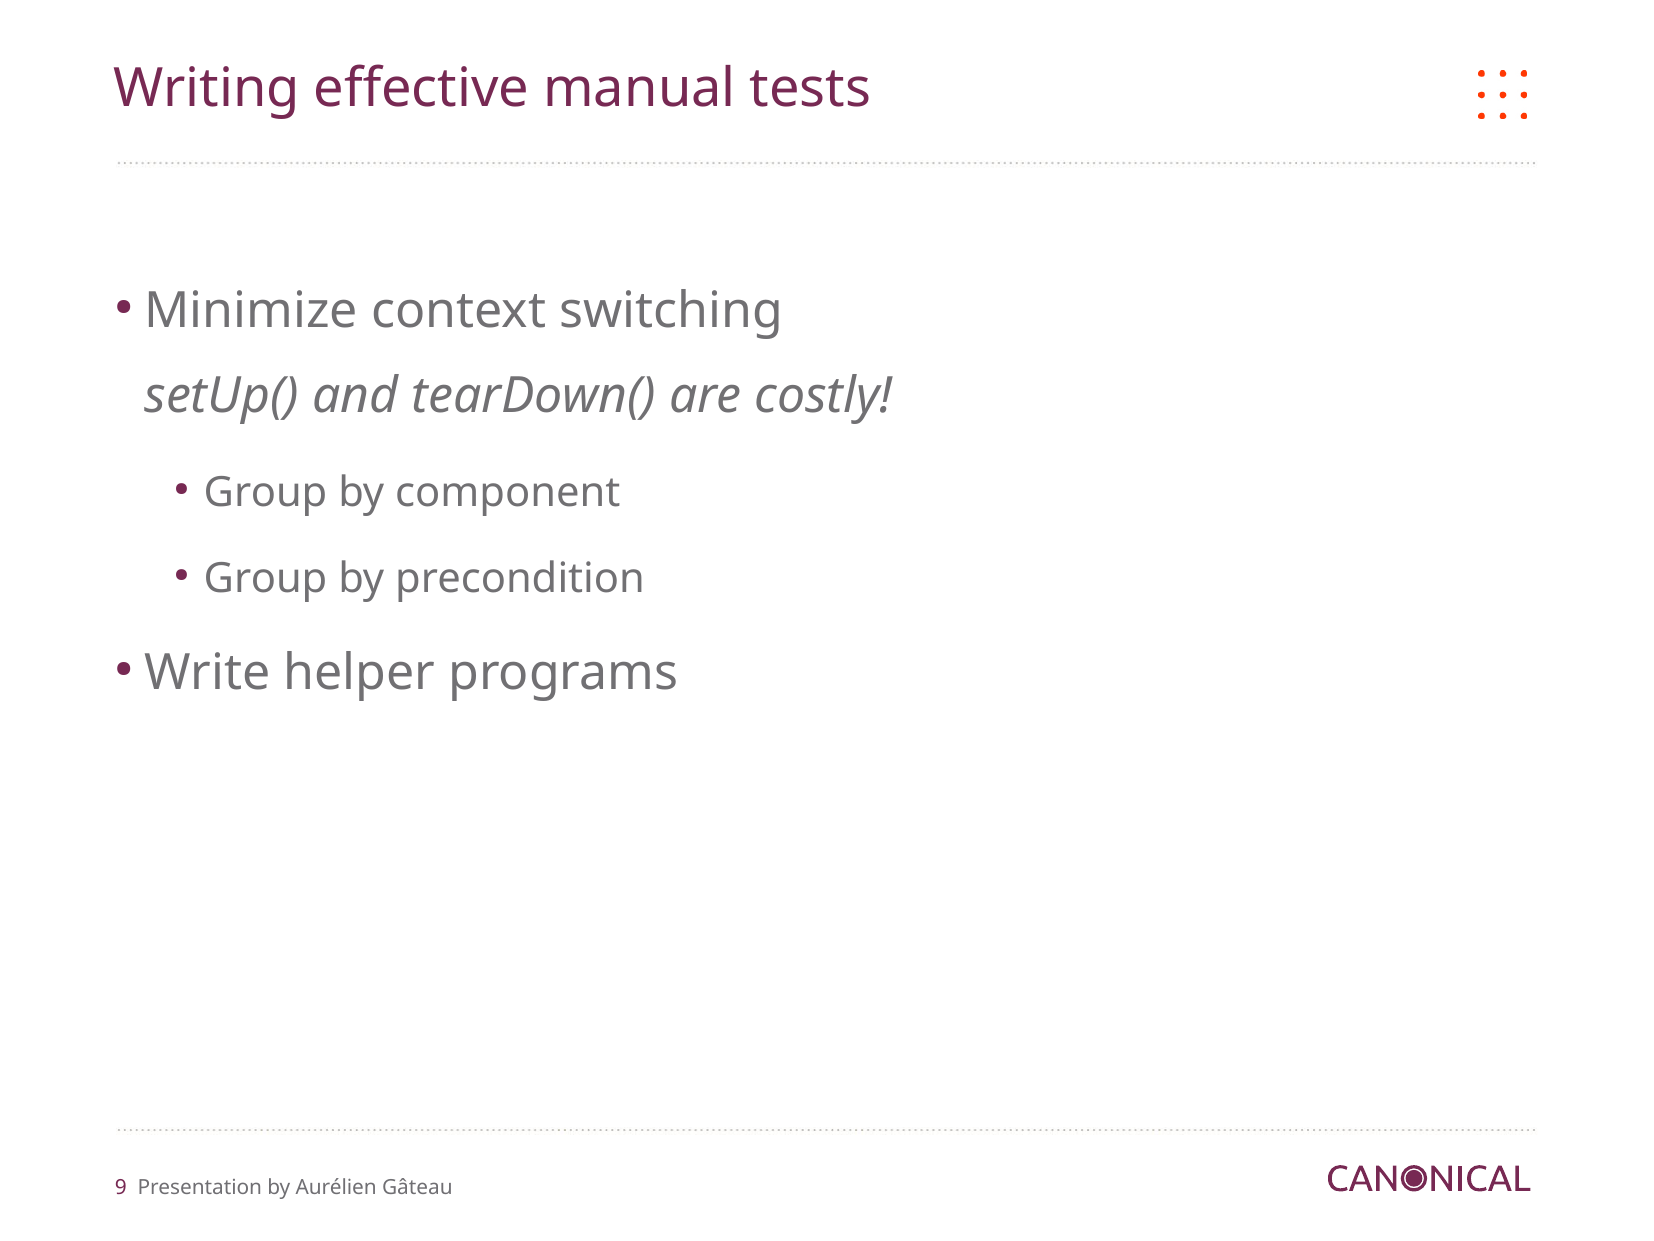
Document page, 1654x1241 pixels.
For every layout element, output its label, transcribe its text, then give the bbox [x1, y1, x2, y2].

picture [1478, 70, 1527, 119]
picture [116, 160, 1539, 168]
title Writing effective manual tests [113, 64, 1382, 107]
list Minimize context switching setUp() and tearDown() are costly! Group by component Group by precondition Write helper programs [115, 256, 1540, 1076]
picture [116, 1128, 1539, 1135]
